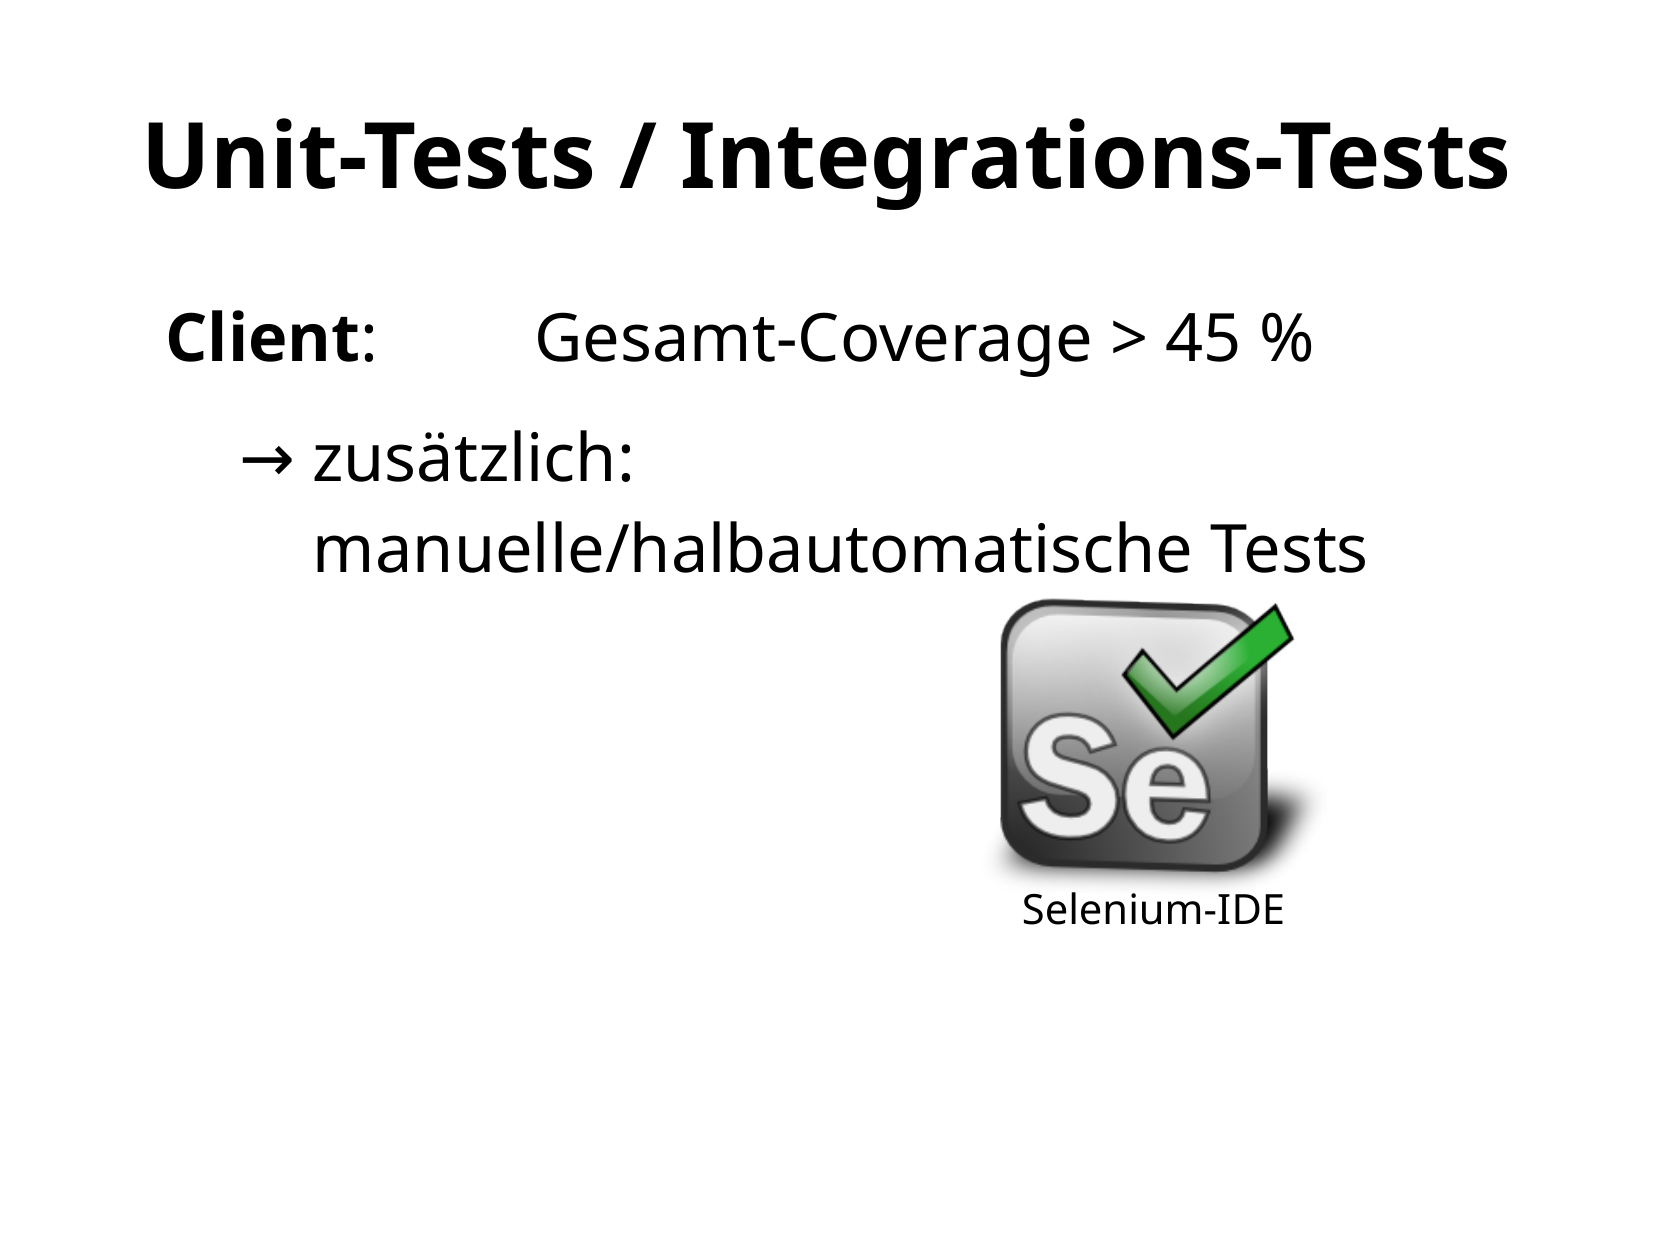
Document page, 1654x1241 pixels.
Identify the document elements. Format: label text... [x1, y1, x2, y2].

list Client: Gesamt-Coverage > 45 % → zusätzlich: manuelle/halbautomatische Tests [165, 290, 1512, 1109]
title Unit-Tests / Integrations-Tests [82, 49, 1571, 257]
picture [980, 583, 1327, 898]
